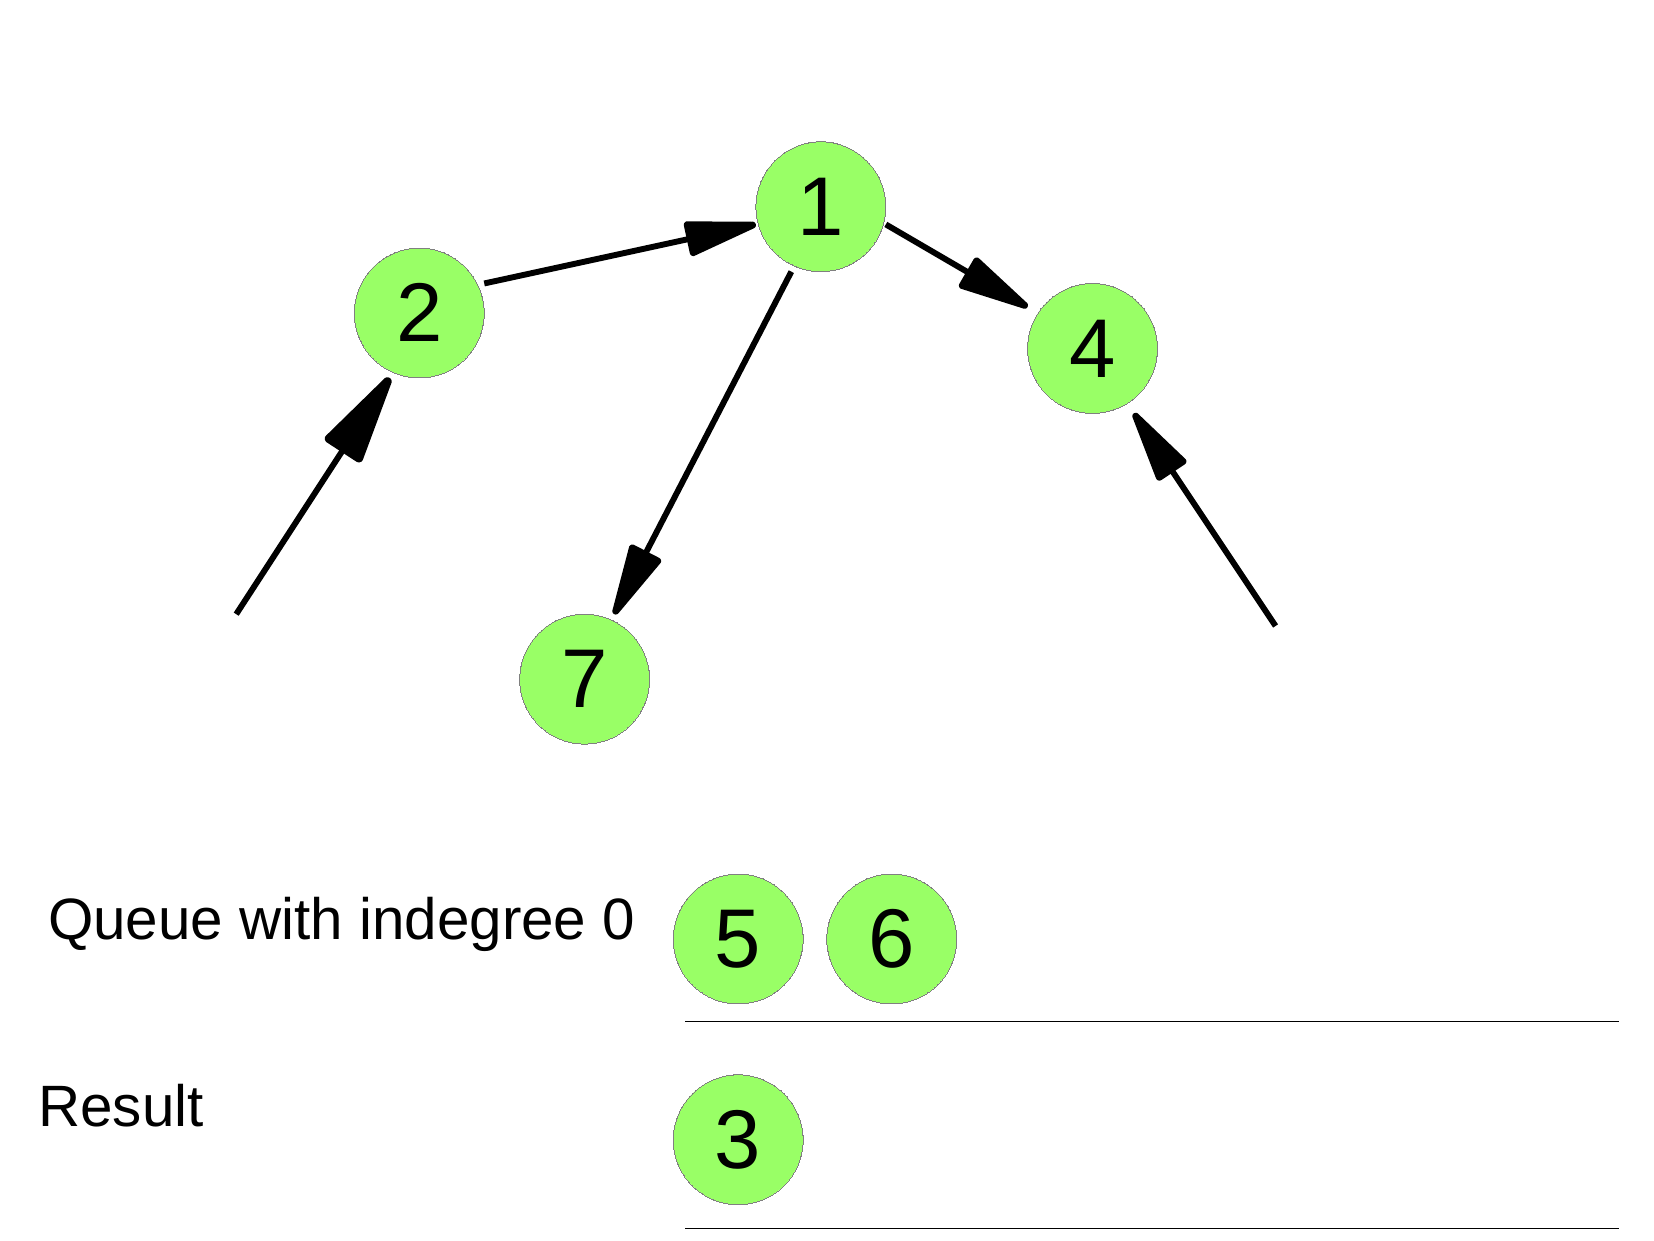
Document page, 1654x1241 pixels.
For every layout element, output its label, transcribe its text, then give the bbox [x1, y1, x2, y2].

text_box 2 [354, 248, 485, 378]
text_box 7 [519, 614, 650, 745]
text_box 3 [673, 1074, 804, 1205]
text_box Result [23, 1065, 219, 1146]
text_box 5 [673, 874, 804, 1004]
text_box Queue with indegree 0 [33, 879, 650, 960]
text_box 1 [755, 141, 886, 272]
text_box 6 [826, 874, 957, 1004]
text_box 4 [1027, 283, 1158, 414]
